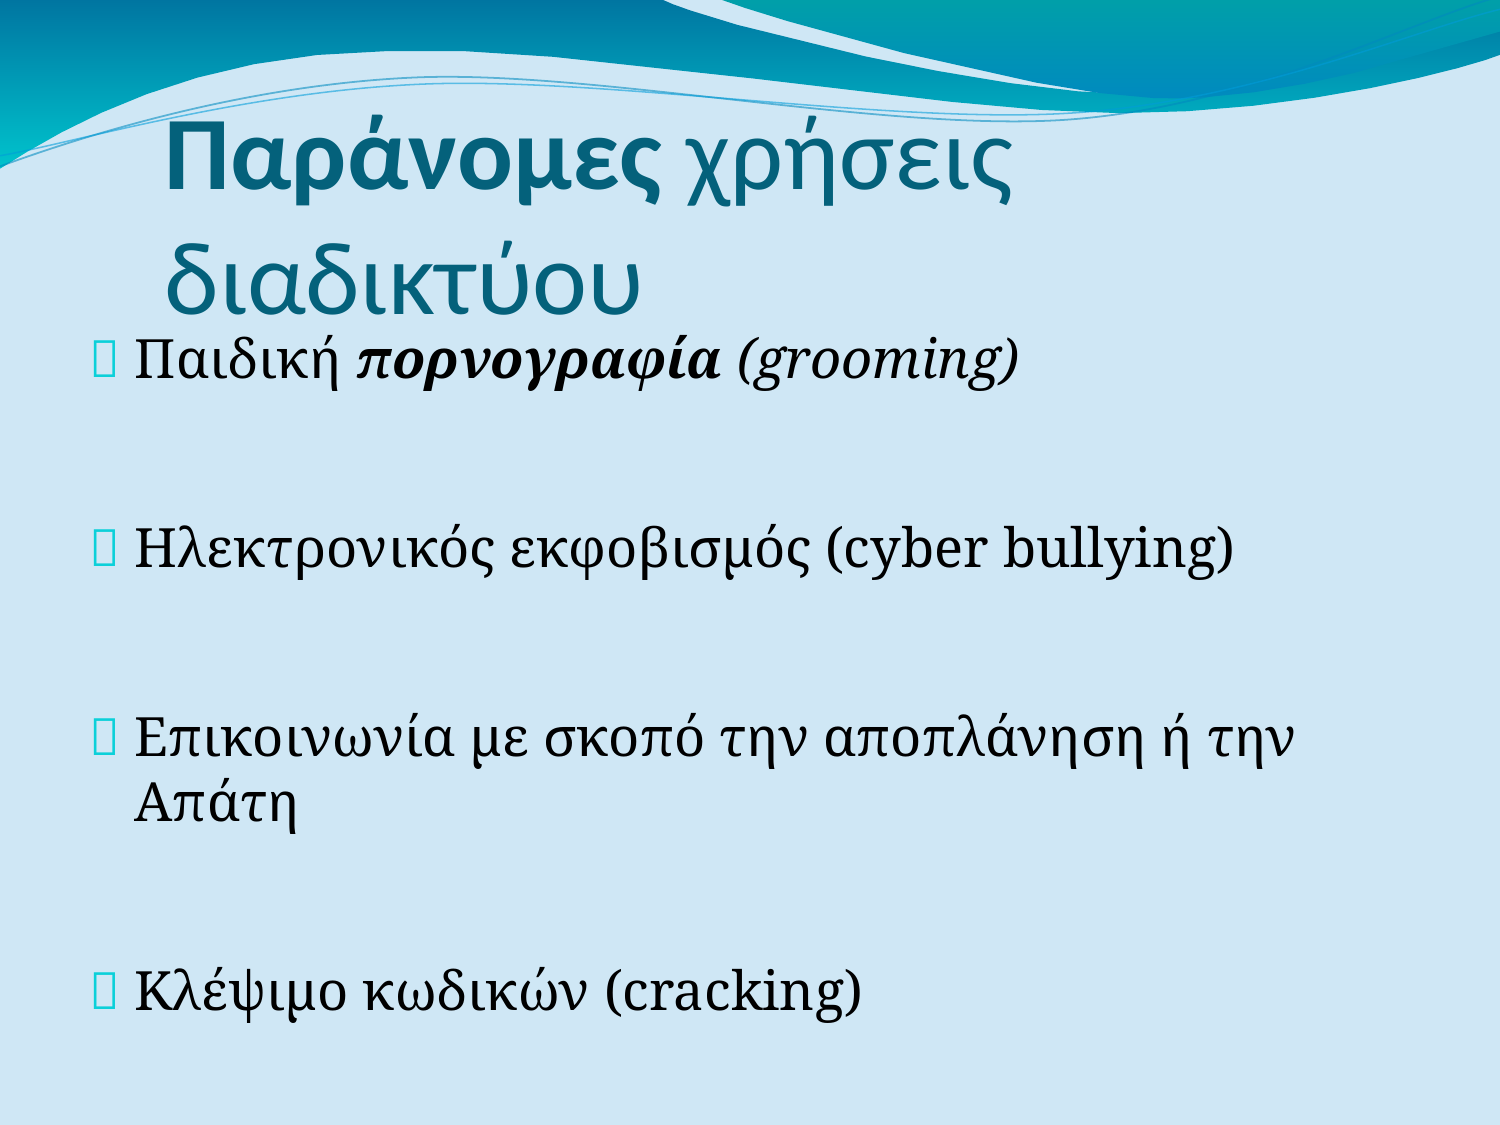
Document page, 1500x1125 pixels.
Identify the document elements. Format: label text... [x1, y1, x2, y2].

list Παιδική πορνογραφία (grooming) Ηλεκτρονικός εκφοβισμός (cyber bullying) Επικοινωνία με σκοπό την αποπλάνηση ή την Απάτη Κλέψιμο κωδικών (cracking) [75, 317, 1425, 1038]
title Παράνομες χρήσεις διαδικτύου [150, 78, 1500, 266]
